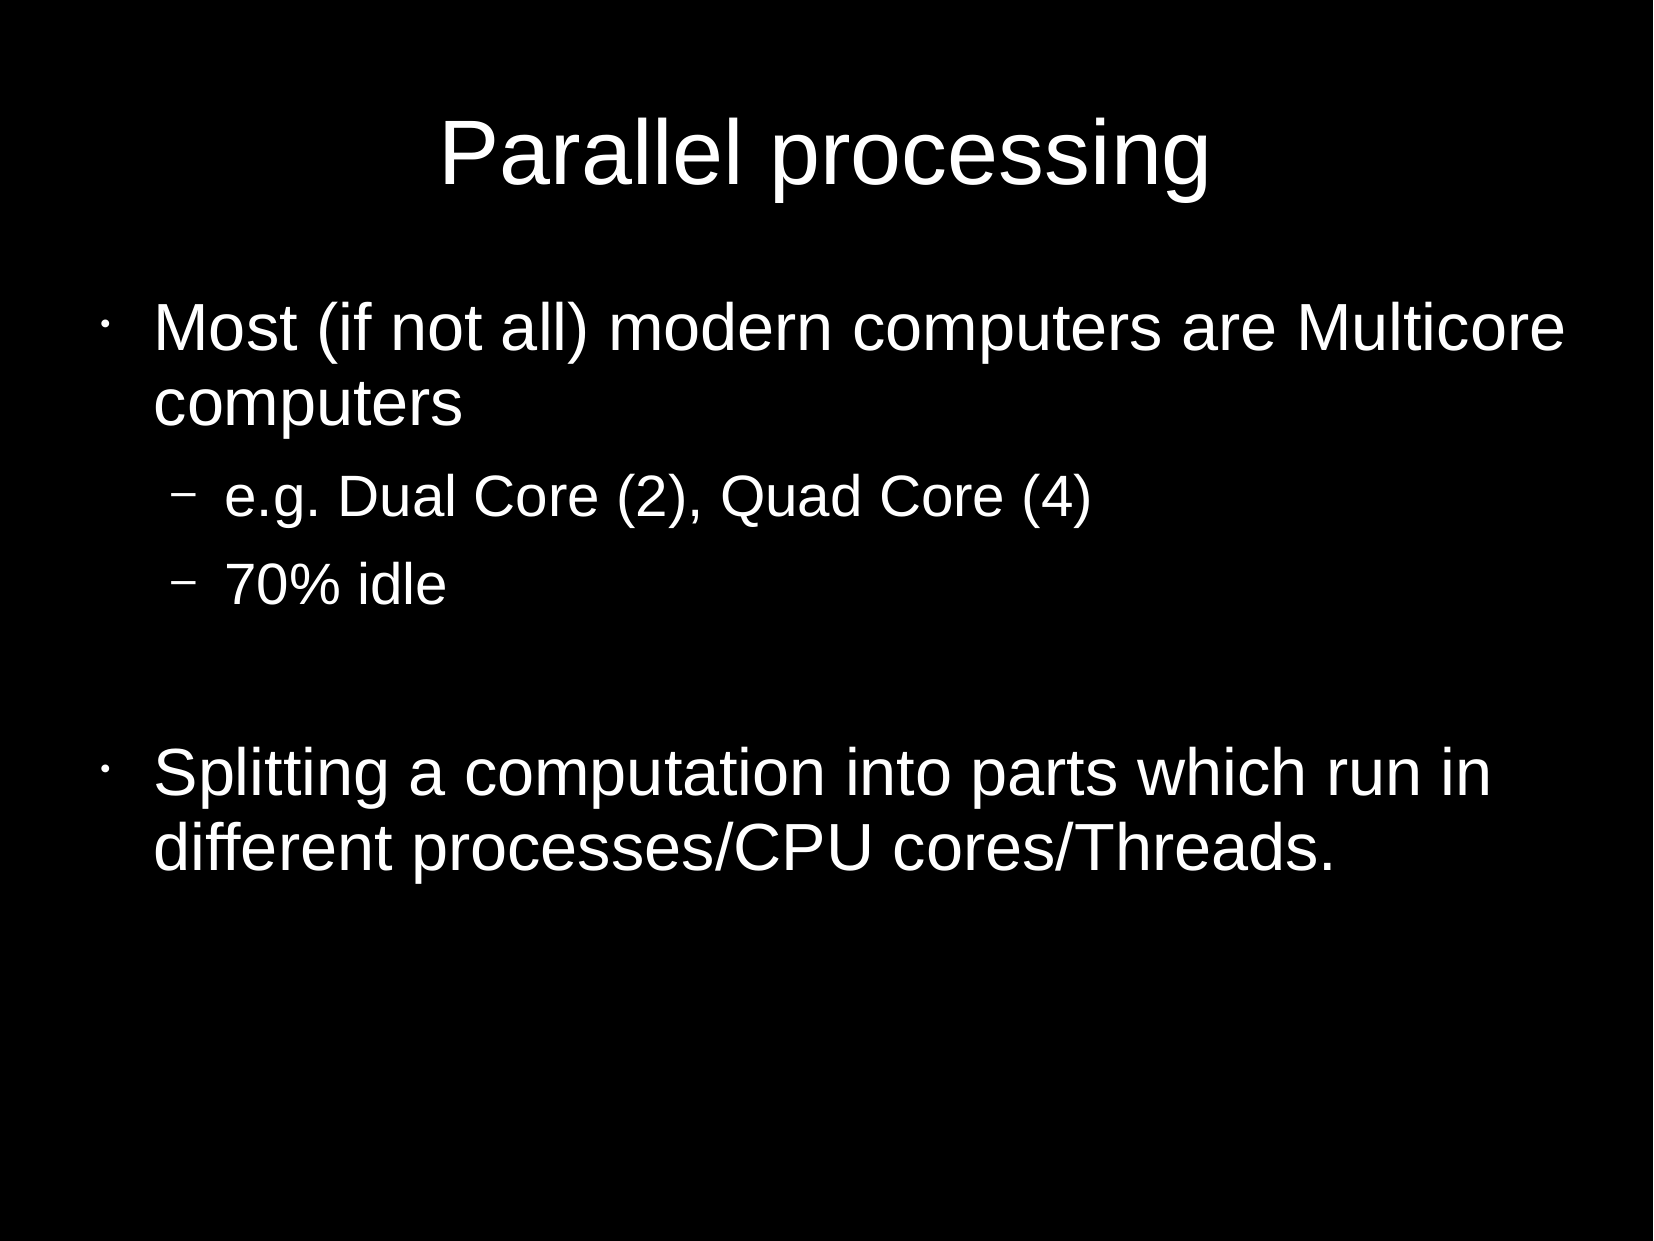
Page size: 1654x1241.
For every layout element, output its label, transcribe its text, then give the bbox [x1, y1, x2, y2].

title Parallel processing [82, 49, 1571, 257]
list Most (if not all) modern computers are Multicore computers e.g. Dual Core (2), Quad Core (4) 70% idle Splitting a computation into parts which run in different processes/CPU cores/Threads. [82, 290, 1571, 1010]
